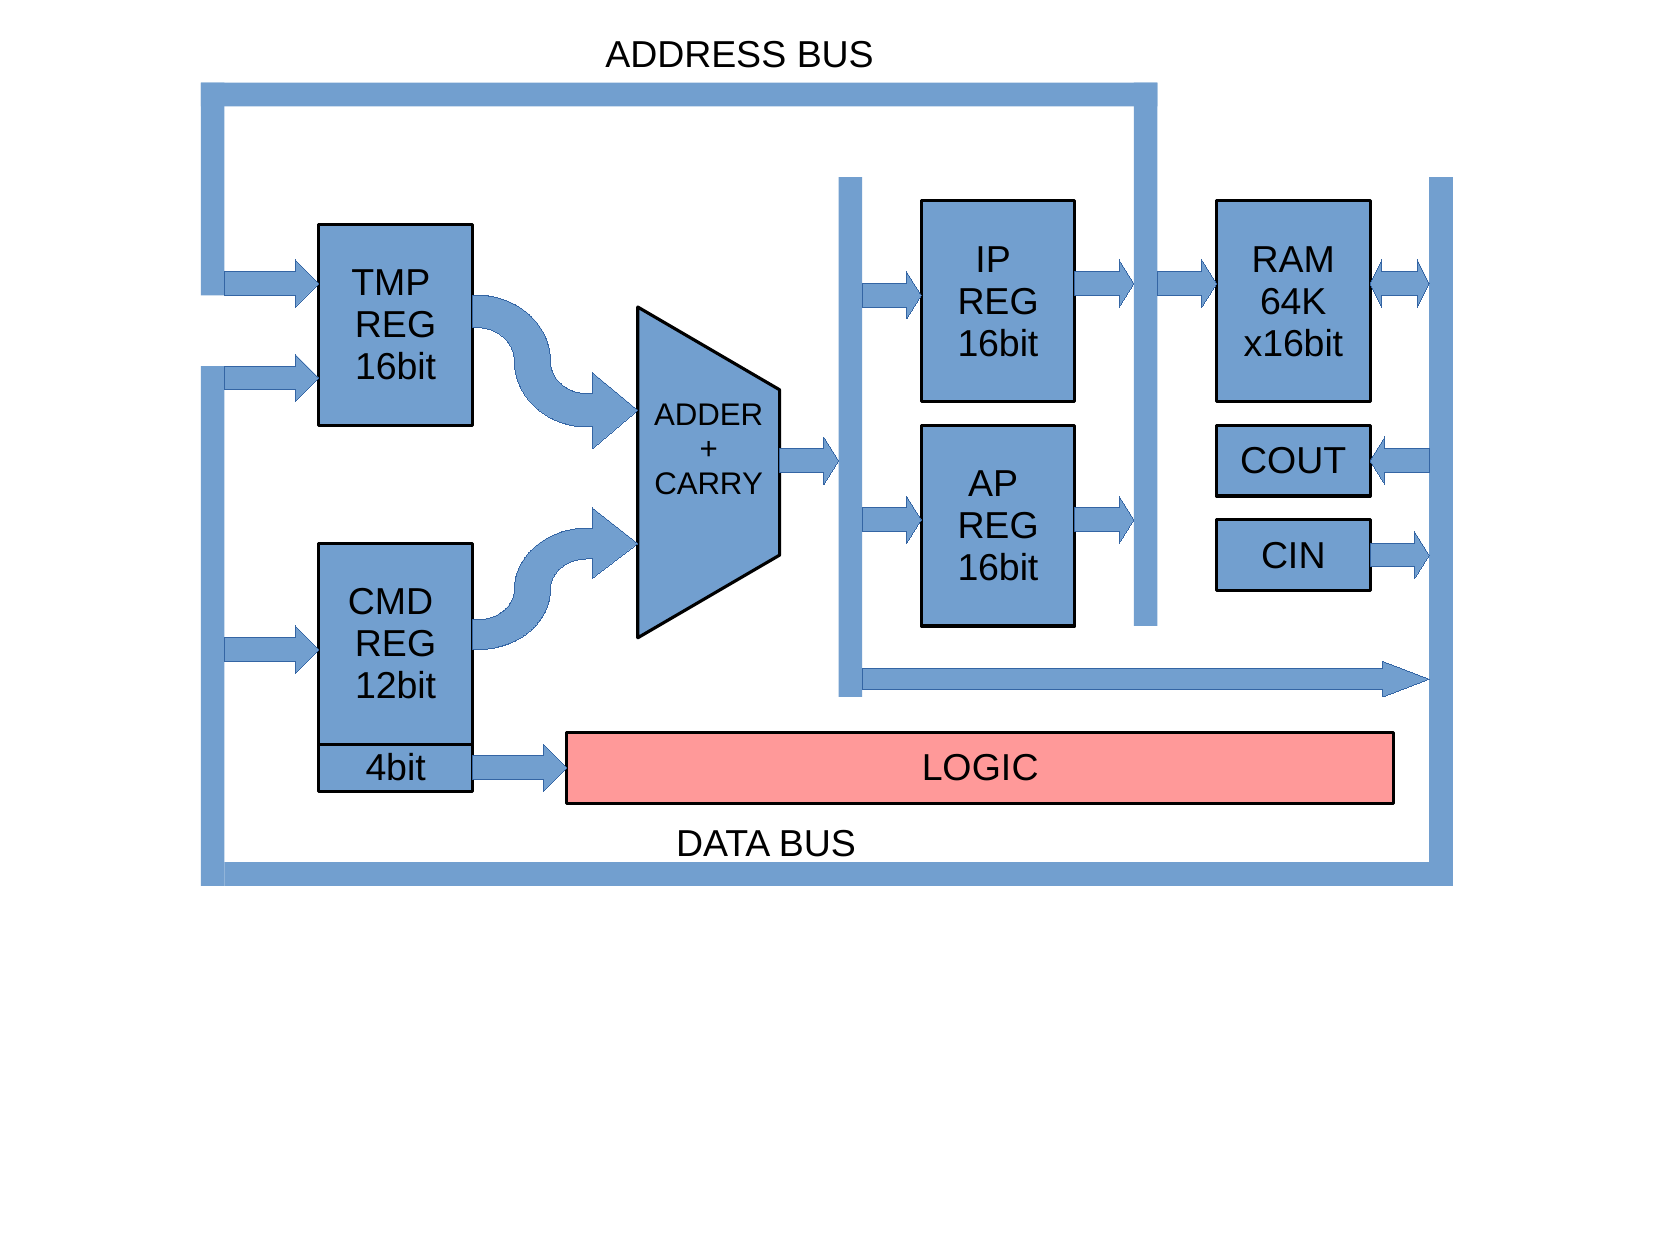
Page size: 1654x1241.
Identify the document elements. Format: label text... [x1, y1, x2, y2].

text_box 4bit [318, 744, 473, 792]
text_box TMP REG 16bit [318, 224, 473, 426]
text_box CIN [1216, 519, 1371, 591]
text_box [472, 507, 780, 650]
text_box CMD REG 12bit [318, 543, 473, 744]
text_box LOGIC [566, 732, 1394, 804]
text_box RAM 64K x16bit [1216, 200, 1371, 402]
text_box [200, 177, 1453, 886]
text_box [472, 295, 637, 449]
text_box [637, 307, 779, 389]
text_box [472, 744, 567, 792]
text_box DATA BUS [661, 814, 1123, 872]
text_box IP REG 16bit [921, 200, 1075, 402]
text_box COUT [1216, 425, 1371, 497]
text_box AP REG 16bit [921, 425, 1075, 626]
text_box [200, 82, 1217, 626]
text_box ADDRESS BUS [590, 25, 1063, 83]
text_box ADDER + CARRY [637, 389, 780, 532]
